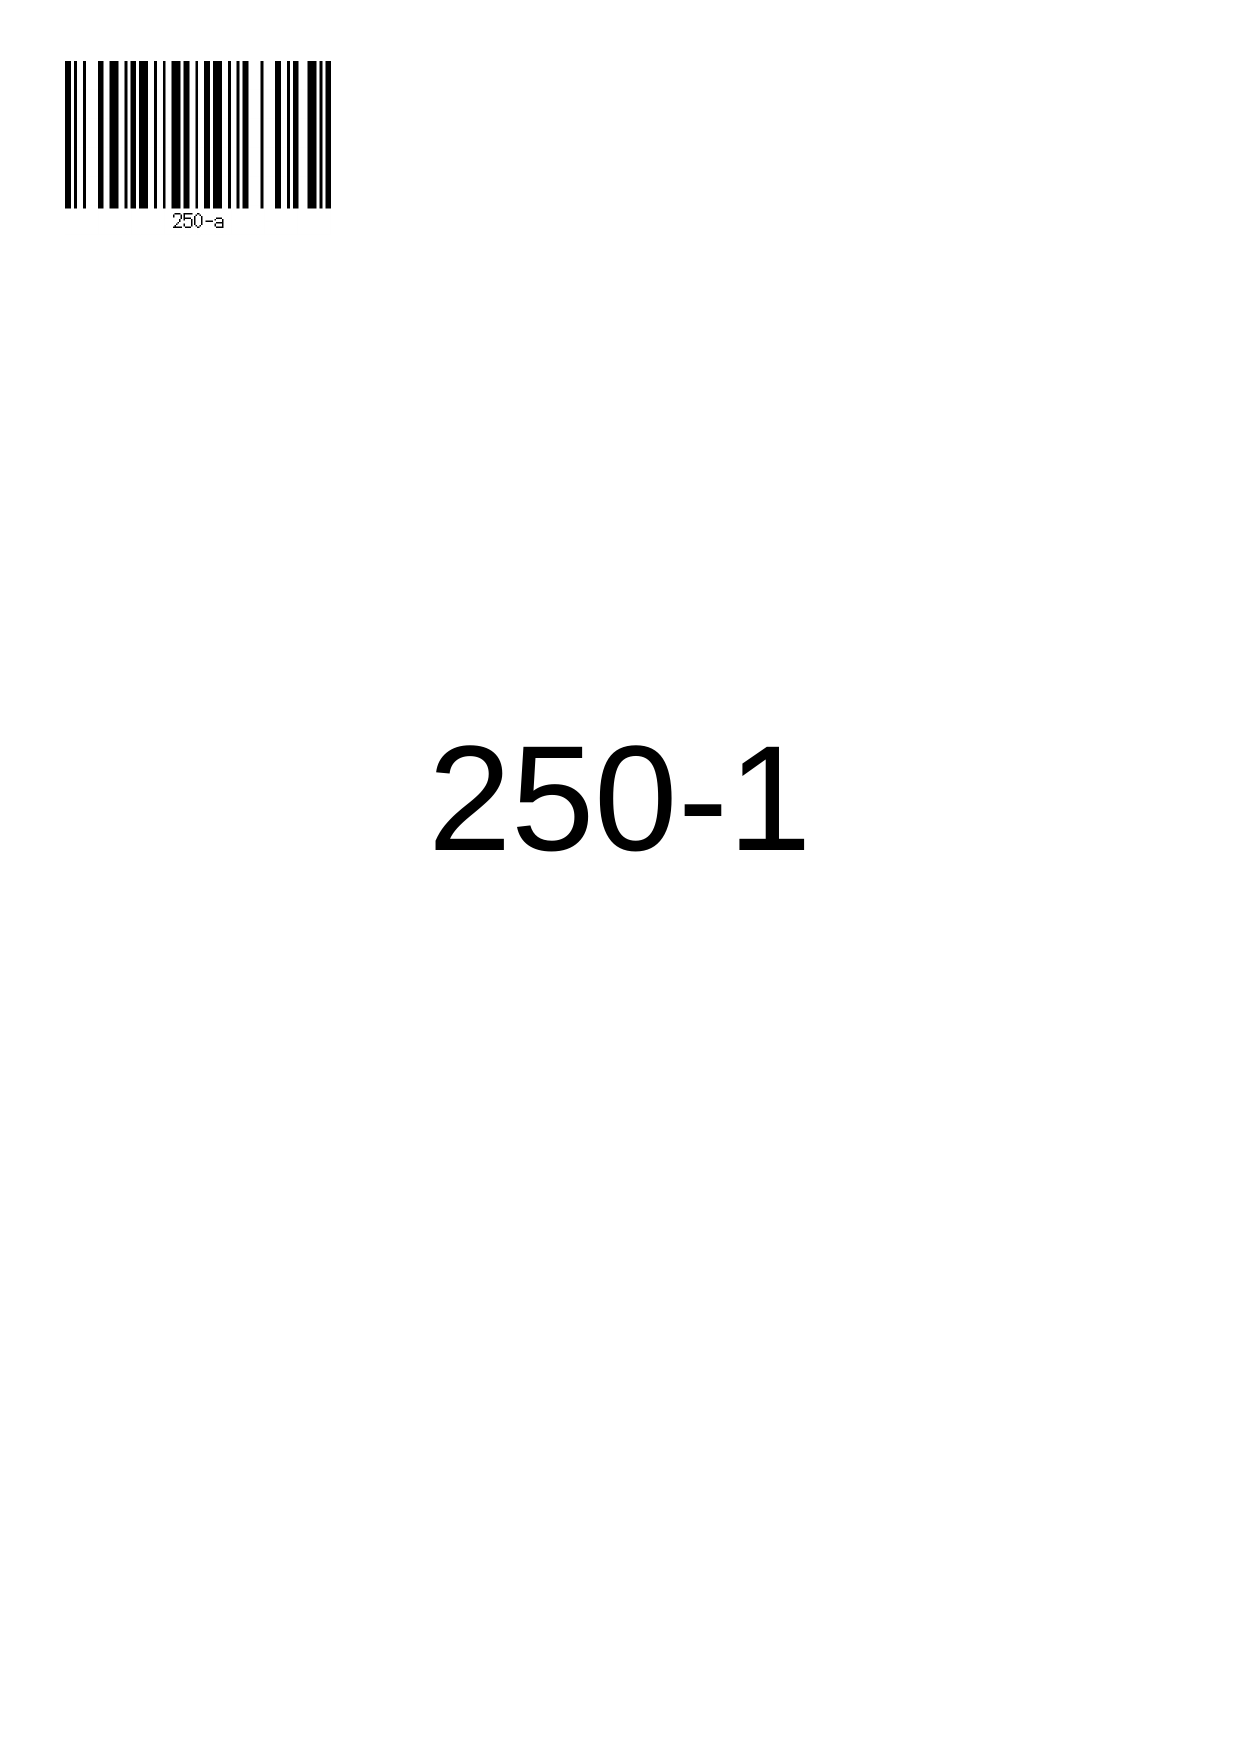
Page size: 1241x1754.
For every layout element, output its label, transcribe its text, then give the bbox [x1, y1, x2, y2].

picture [65, 61, 331, 235]
text_box 250-1 [59, 640, 1182, 957]
